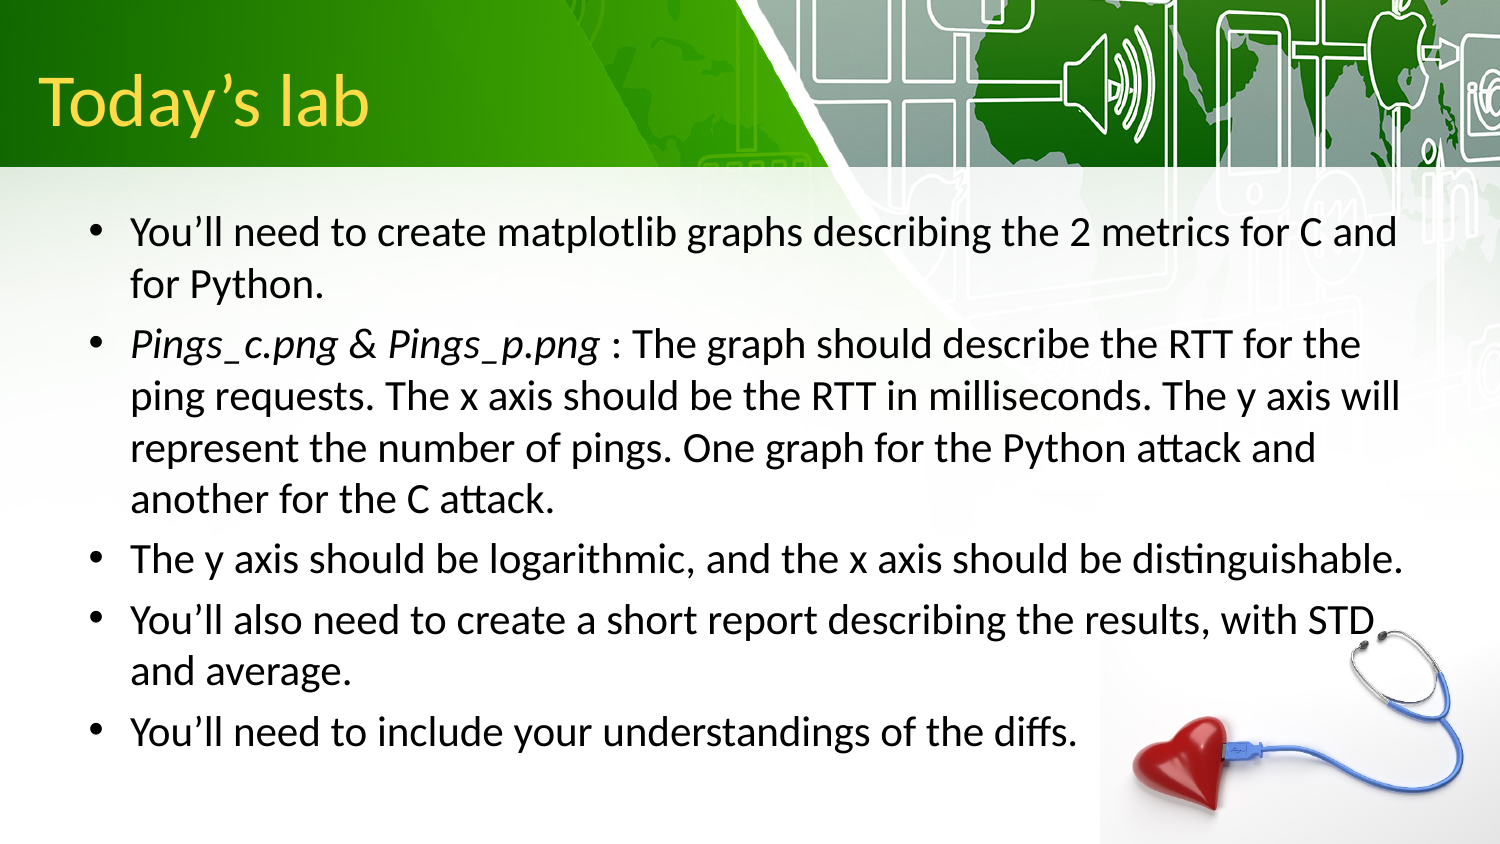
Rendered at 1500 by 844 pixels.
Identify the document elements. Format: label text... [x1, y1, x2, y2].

list You’ll need to create matplotlib graphs describing the 2 metrics for C and for Python. Pings_c.png & Pings_p.png : The graph should describe the RTT for the ping requests. The x axis should be the RTT in milliseconds. The y axis will represent the number of pings. One graph for the Python attack and another for the C attack. The y axis should be logarithmic, and the x axis should be distinguishable. You’ll also need to create a short report describing the results, with STD and average. You’ll need to include your understandings of the diffs. [73, 196, 1427, 798]
picture [0, 0, 1500, 844]
title Today’s lab [23, 21, 1352, 172]
